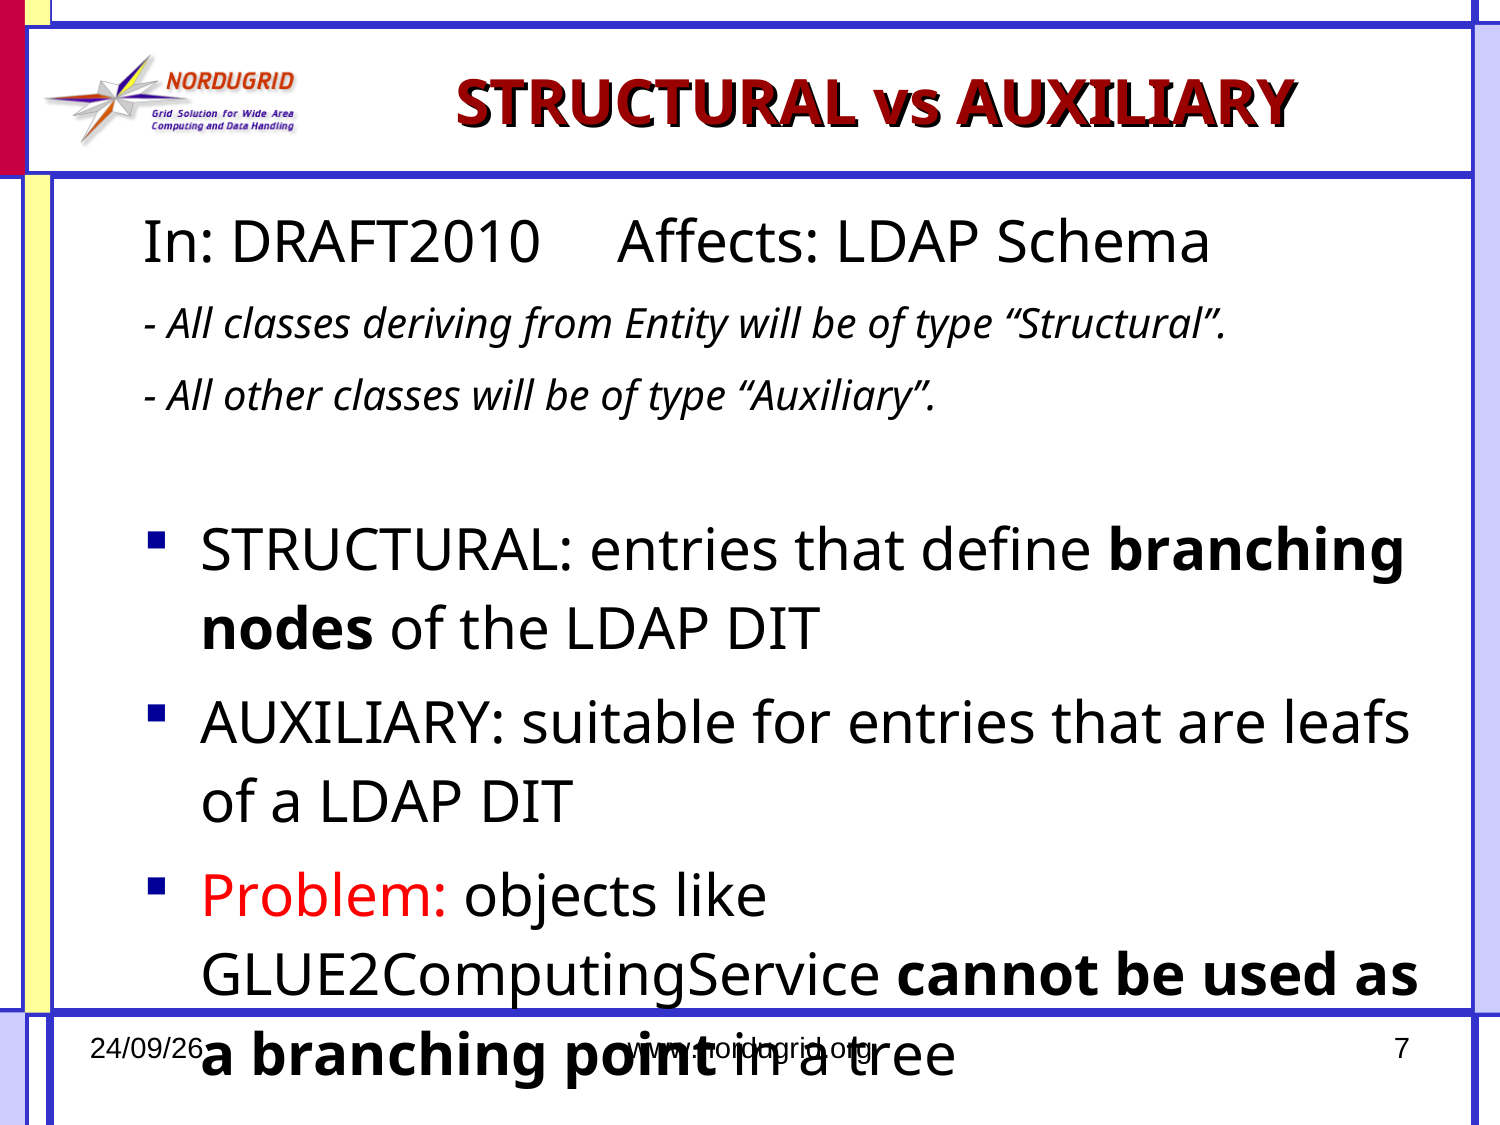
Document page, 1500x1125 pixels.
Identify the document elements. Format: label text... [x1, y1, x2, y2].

list In: DRAFT2010 Affects: LDAP Schema - All classes deriving from Entity will be of type “Structural”. - All other classes will be of type “Auxiliary”. STRUCTURAL: entries that define branching nodes of the LDAP DIT AUXILIARY: suitable for entries that are leafs of a LDAP DIT Problem: objects like GLUE2ComputingService cannot be used as a branching point in a tree [87, 200, 1426, 975]
title STRUCTURAL vs AUXILIARY [324, 17, 1428, 183]
picture [40, 49, 301, 148]
